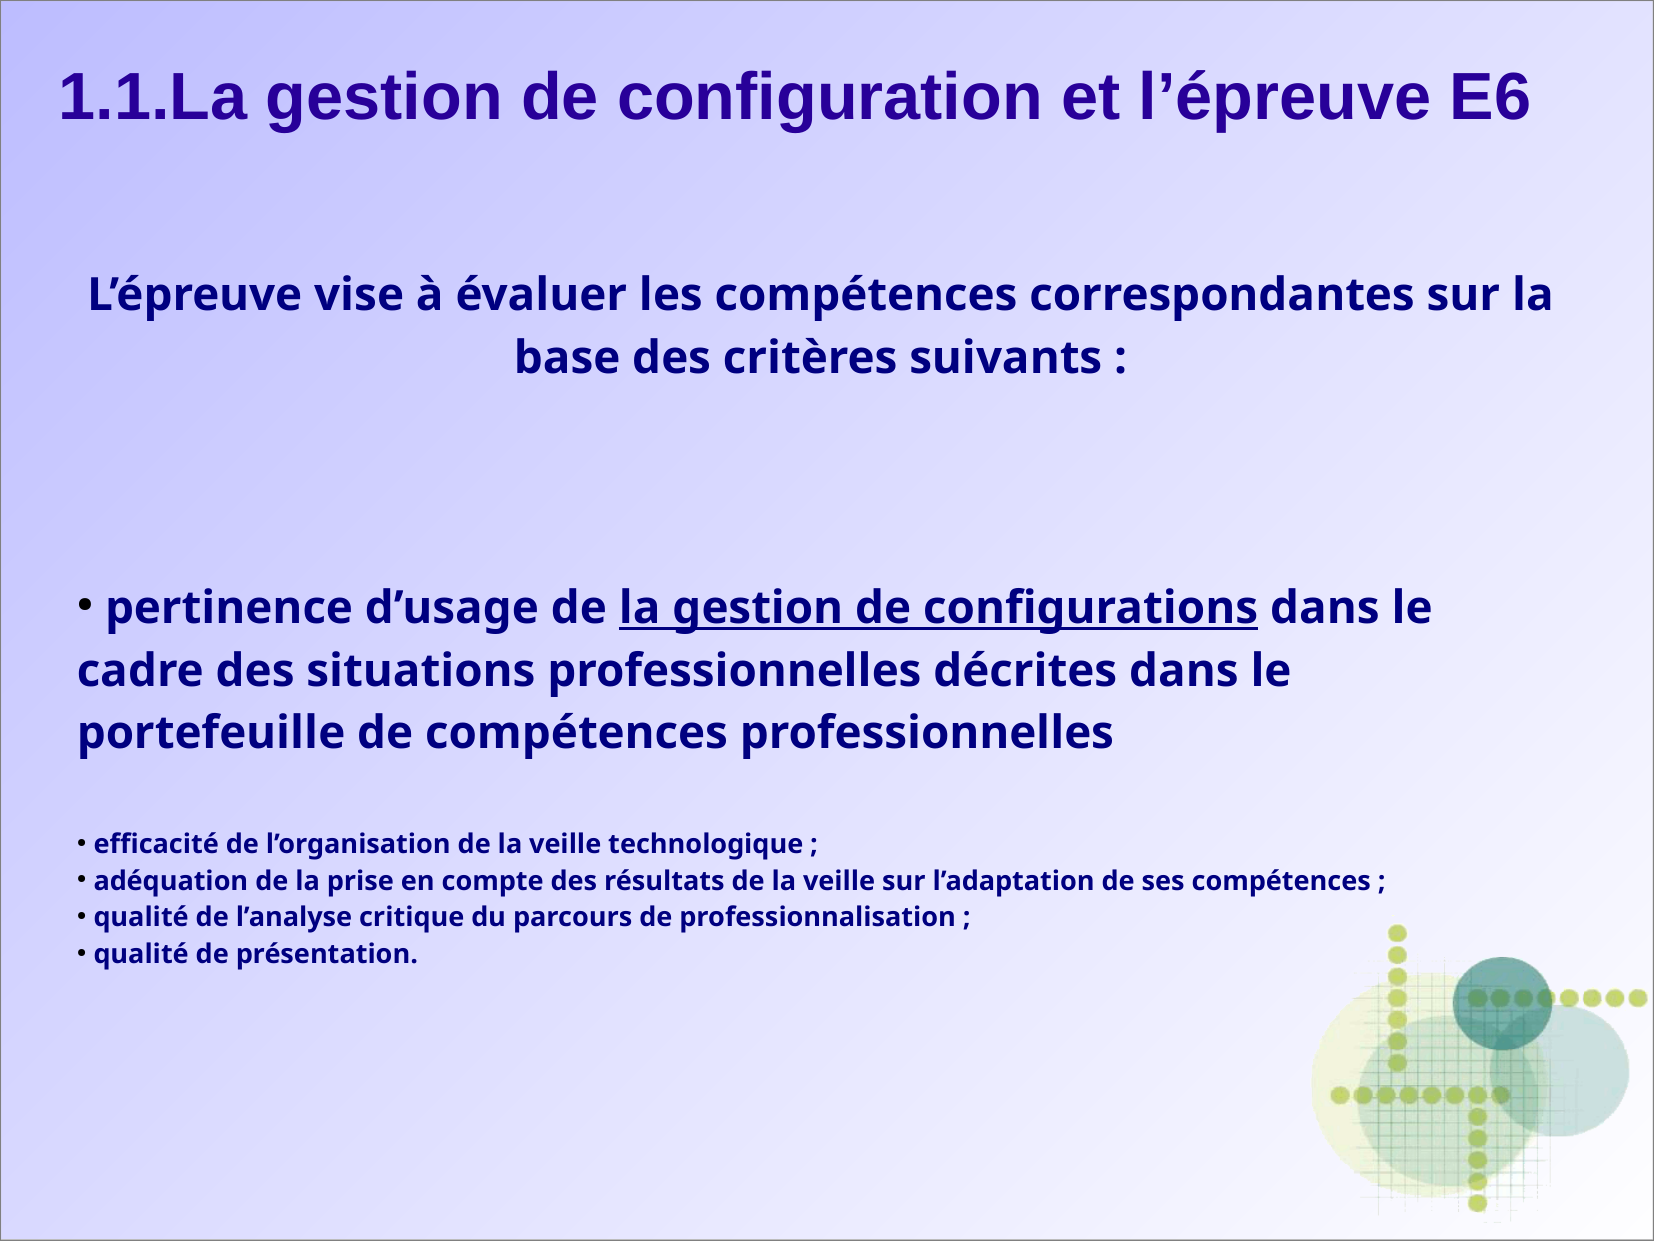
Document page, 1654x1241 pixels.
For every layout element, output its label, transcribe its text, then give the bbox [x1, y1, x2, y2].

picture [1299, 915, 1654, 1241]
subtitle L’épreuve vise à évaluer les compétences correspondantes sur la base des critères suivants : pertinence d’usage de la gestion de configurations dans le cadre des situations professionnelles décrites dans le portefeuille de compétences professionnelles efficacité de l’organisation de la veille technologique ; adéquation de la prise en compte des résultats de la veille sur l’adaptation de ses compétences ; qualité de l’analyse critique du parcours de professionnalisation ; qualité de présentation. [76, 177, 1565, 1182]
title 1.1.La gestion de configuration et l’épreuve E6 [59, 59, 1565, 134]
